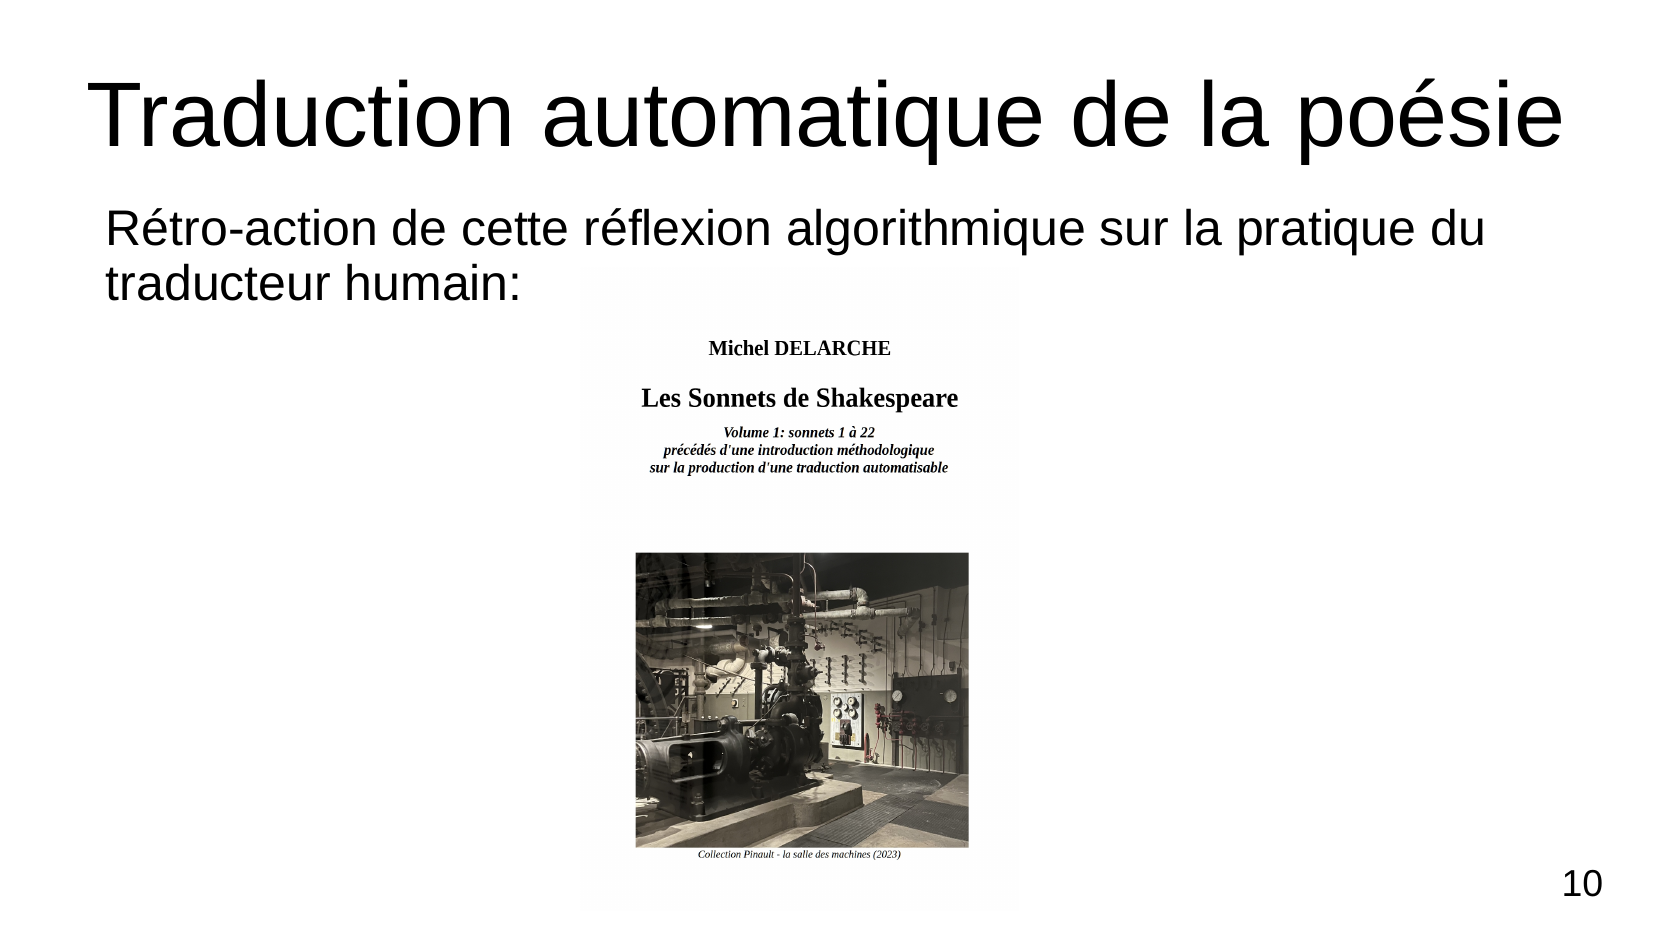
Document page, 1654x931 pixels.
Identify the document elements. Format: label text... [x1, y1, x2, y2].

title Traduction automatique de la poésie [82, 37, 1571, 193]
text_box Rétro-action de cette réflexion algorithmique sur la pratique du traducteur humain: [91, 192, 1594, 931]
text_box <numéro> [1594, 855, 1637, 912]
picture [580, 267, 1019, 911]
